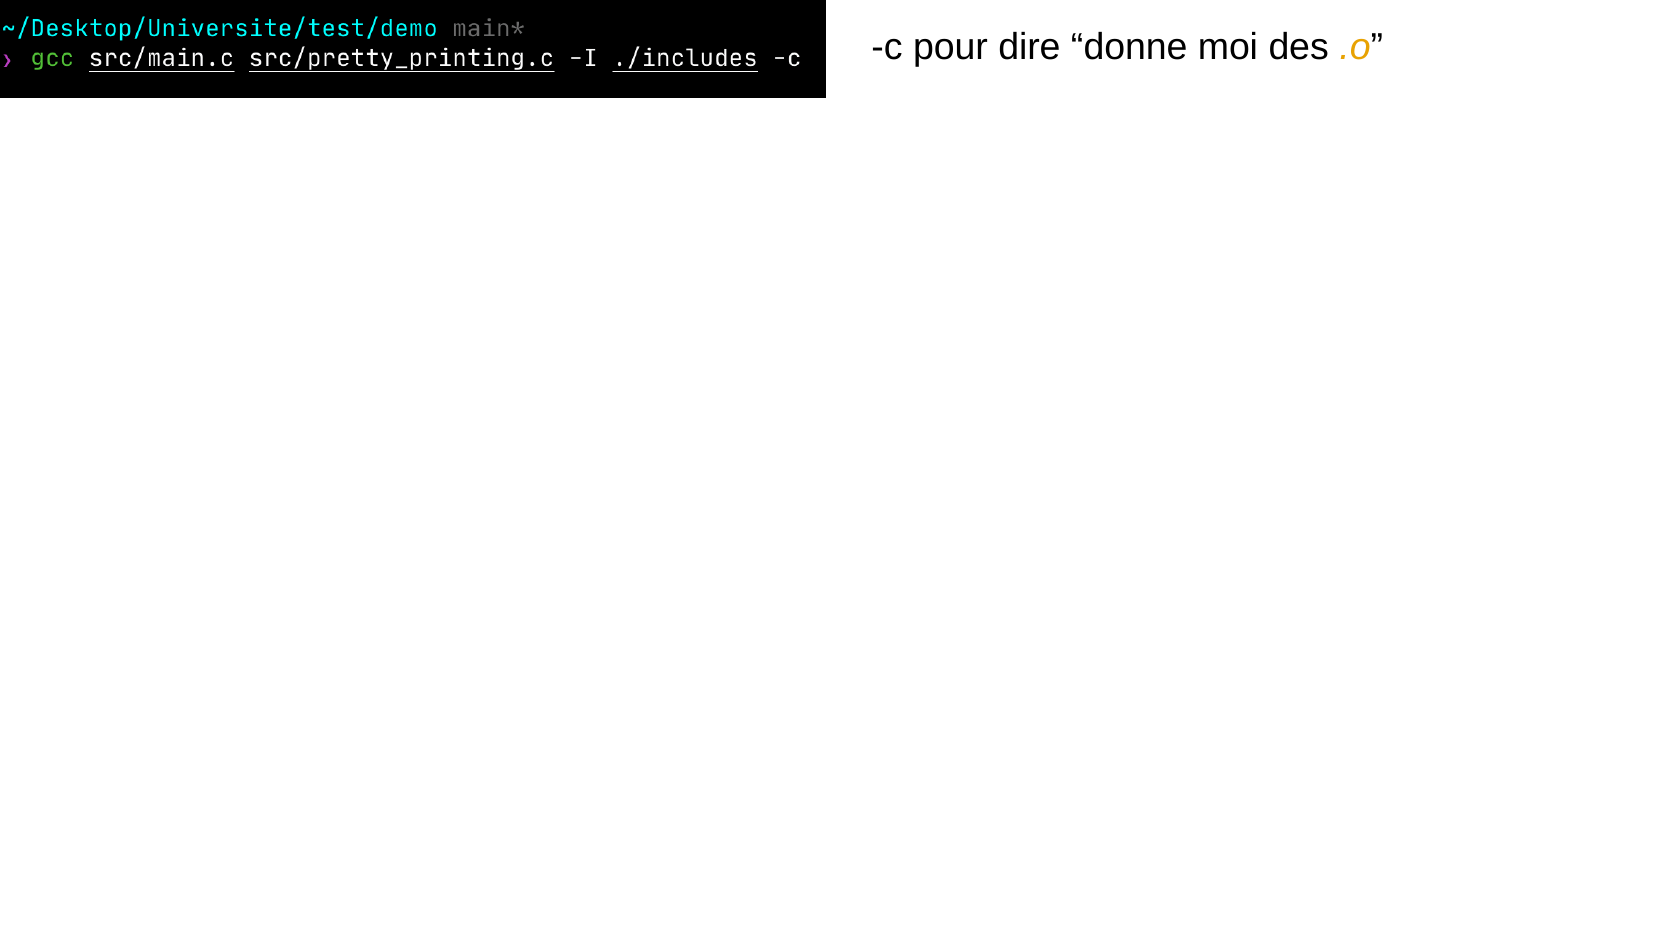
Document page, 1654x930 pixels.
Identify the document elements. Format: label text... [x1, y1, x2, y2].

text_box -c pour dire “donne moi des .o” [856, 17, 1607, 131]
picture [0, 0, 826, 98]
